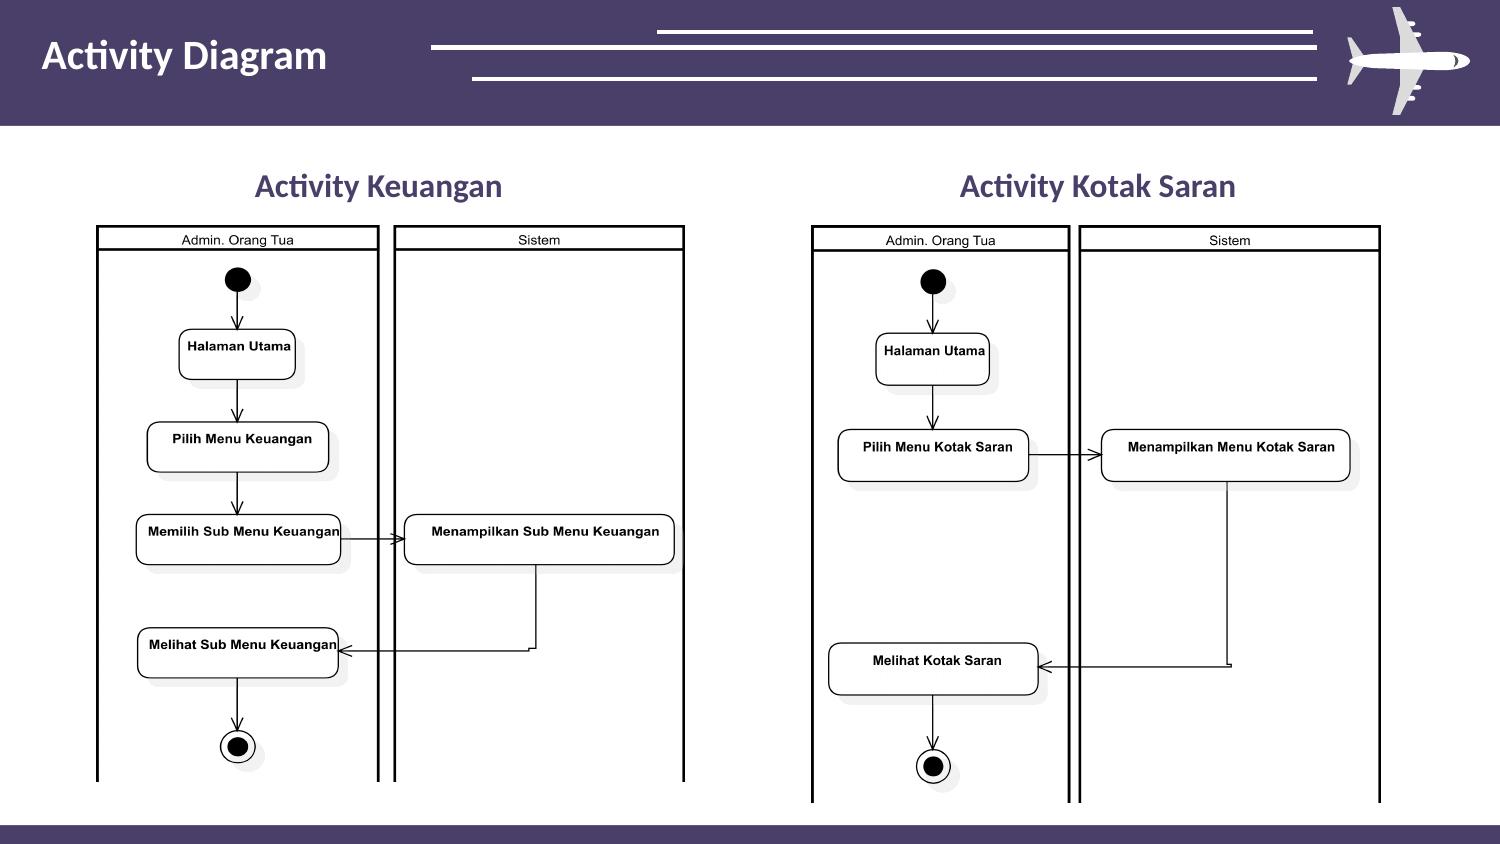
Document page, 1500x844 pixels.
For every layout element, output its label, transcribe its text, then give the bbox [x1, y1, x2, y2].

text_box Activity Diagram [26, 20, 343, 86]
text_box [0, 125, 1500, 826]
picture [1347, 7, 1471, 115]
picture [96, 225, 685, 782]
text_box Activity Kotak Saran [945, 165, 1276, 226]
text_box Activity Keuangan [240, 165, 541, 214]
picture [811, 225, 1381, 803]
